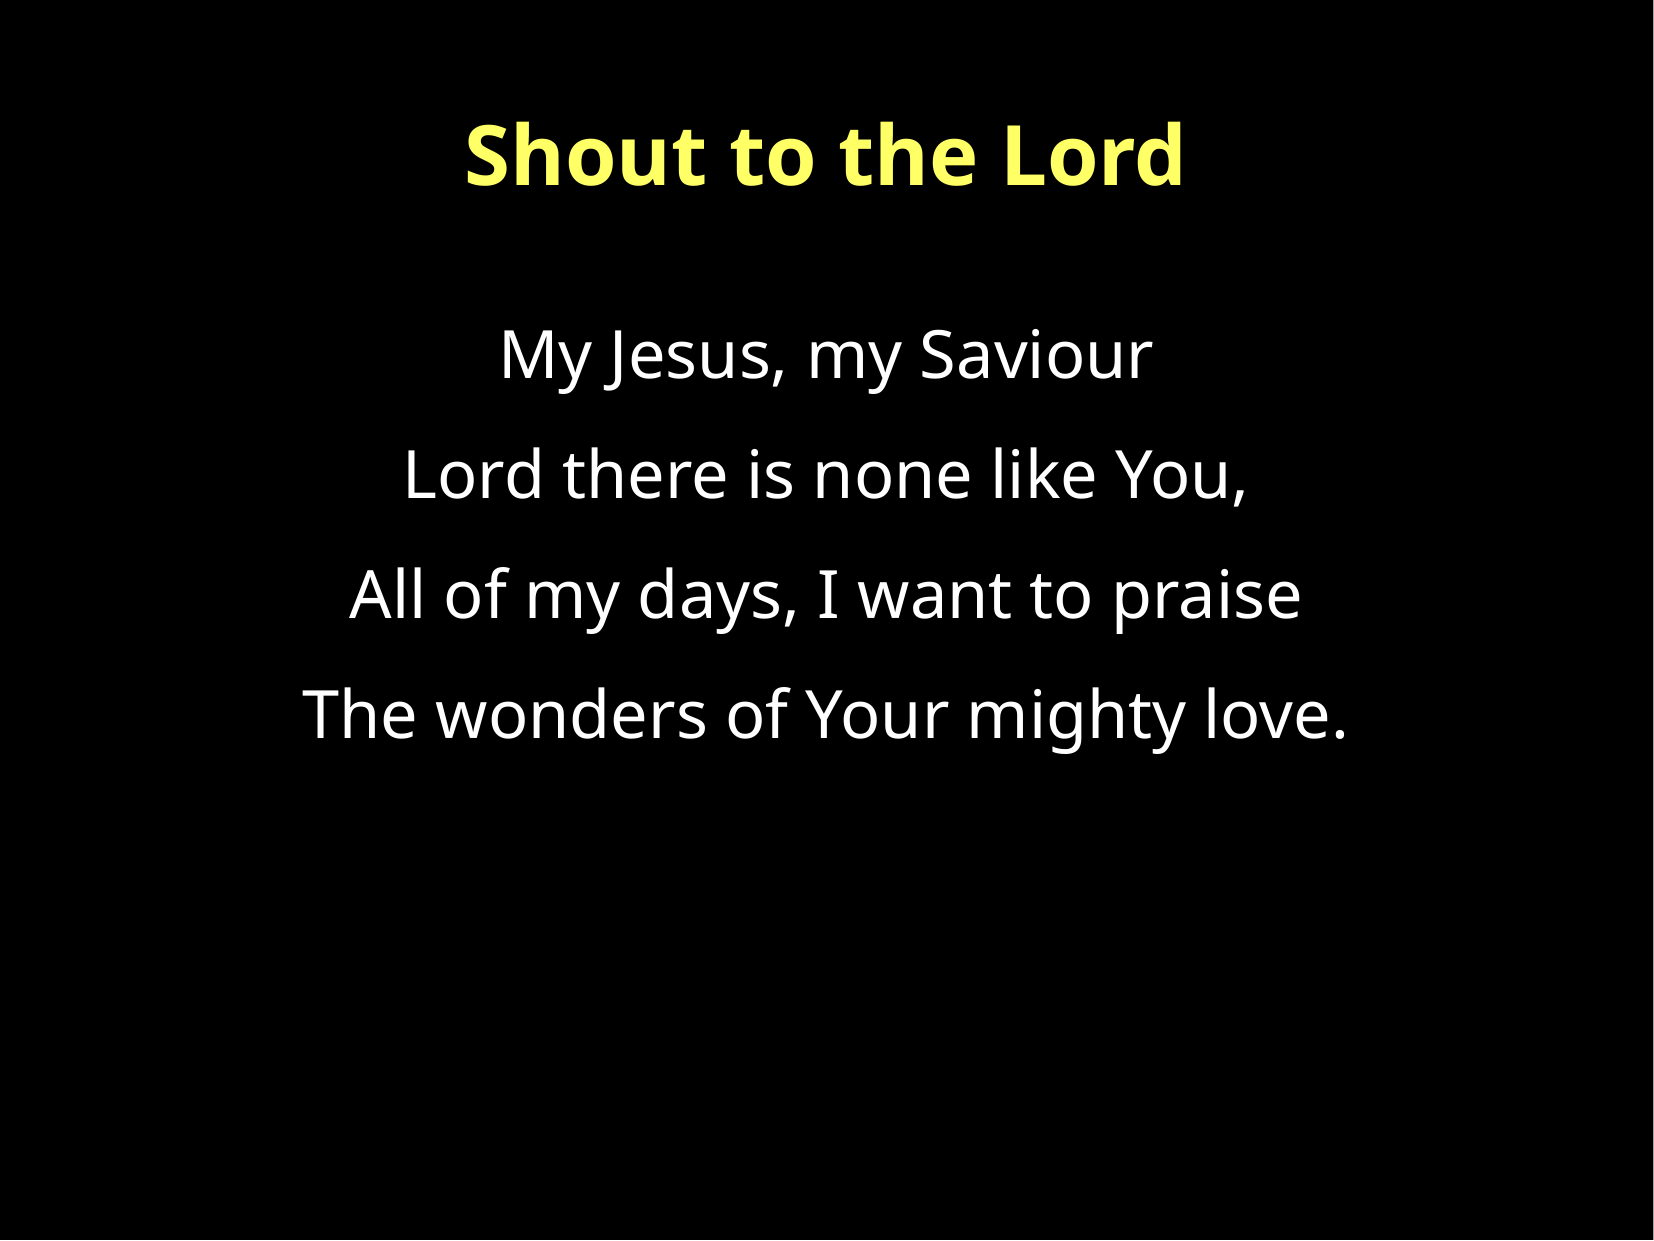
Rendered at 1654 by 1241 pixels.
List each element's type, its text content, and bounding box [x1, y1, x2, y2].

title Shout to the Lord [0, 49, 1654, 257]
list My Jesus, my Saviour Lord there is none like You, All of my days, I want to praise The wonders of Your mighty love. [0, 307, 1654, 1027]
